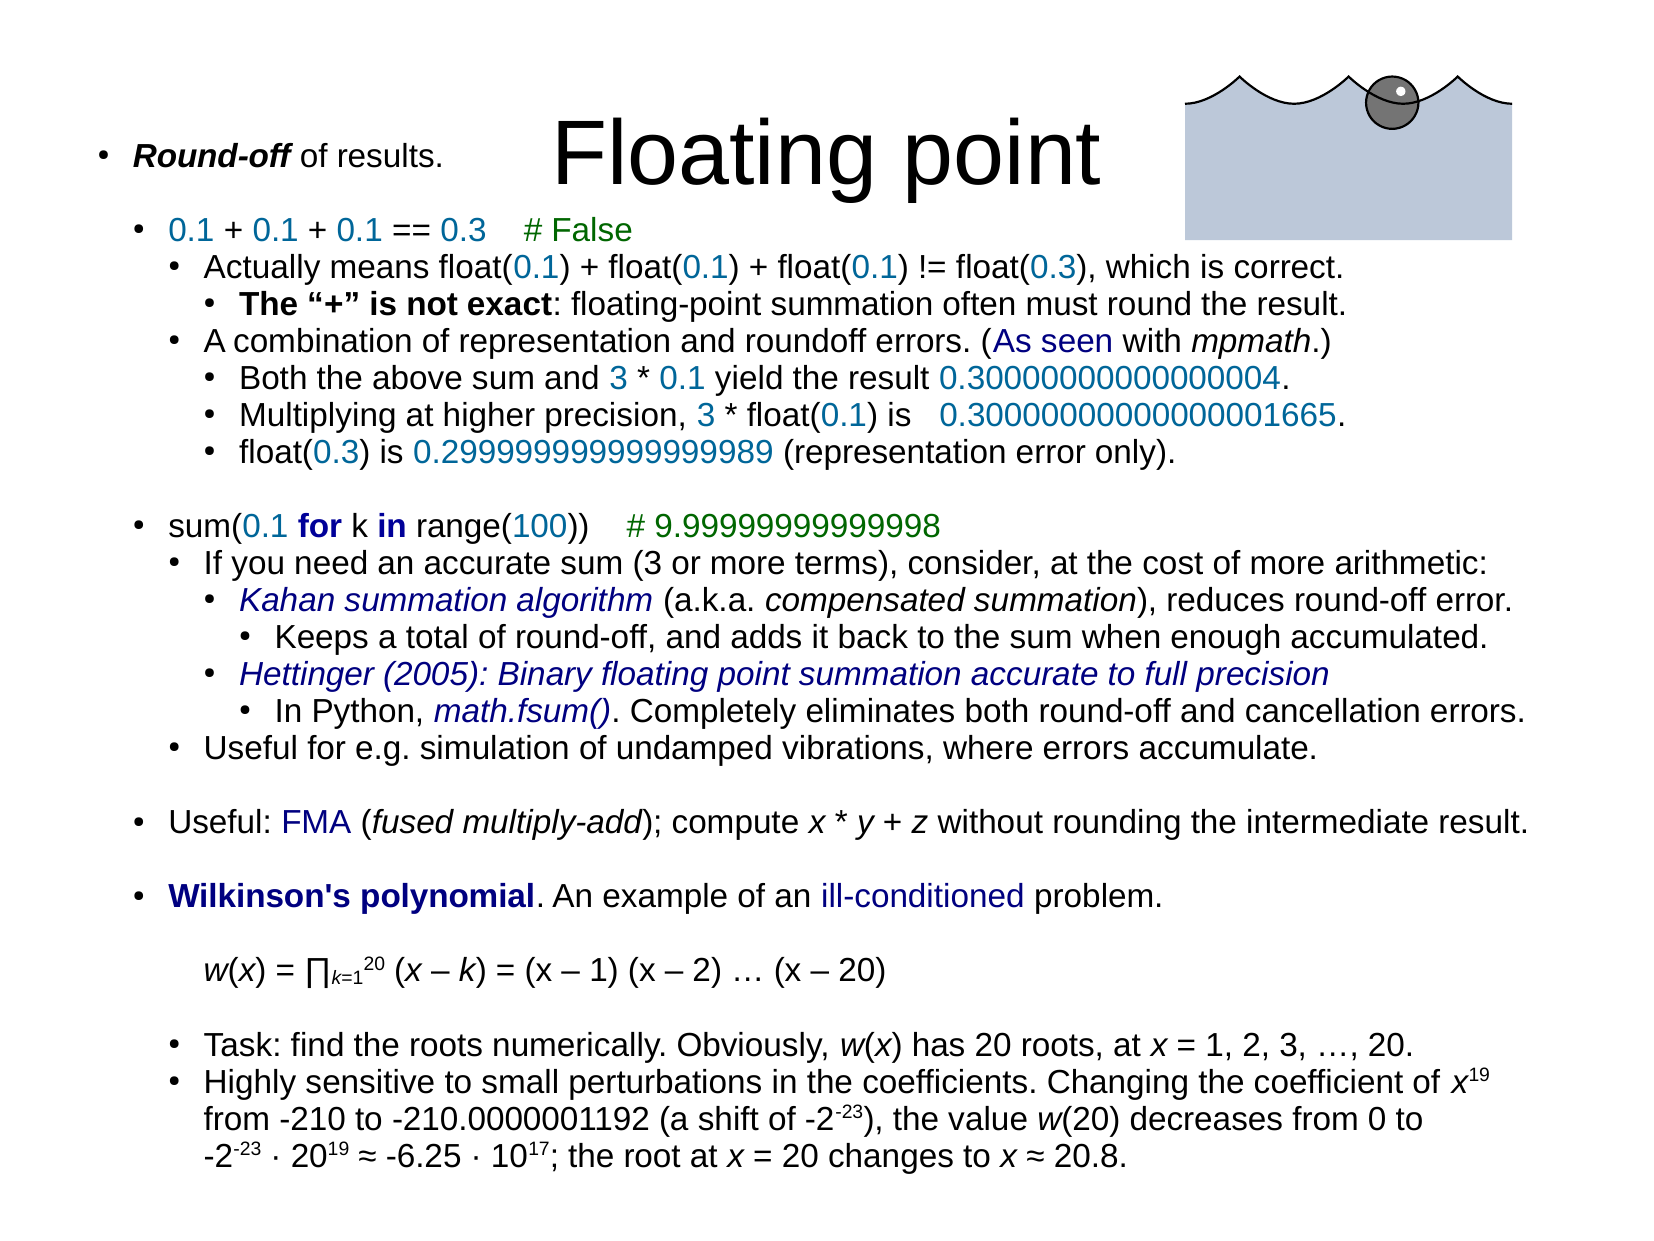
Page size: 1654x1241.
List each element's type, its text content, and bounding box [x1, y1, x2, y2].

title Floating point [82, 49, 1571, 257]
text_box Round-off of results. 0.1 + 0.1 + 0.1 == 0.3 # False Actually means float(0.1) + float(0.1) + float(0.1) != float(0.3), which is correct. The “+” is not exact: floating-point summation often must round the result. A combination of representation and roundoff errors. (As seen with mpmath.) Both the above sum and 3 * 0.1 yield the result 0.30000000000000004. Multiplying at higher precision, 3 * float(0.1) is 0.30000000000000001665. float(0.3) is 0.299999999999999989 (representation error only). sum(0.1 for k in range(100)) # 9.99999999999998 If you need an accurate sum (3 or more terms), consider, at the cost of more arithmetic: Kahan summation algorithm (a.k.a. compensated summation), reduces round-off error. Keeps a total of round-off, and adds it back to the sum when enough accumulated. Hettinger (2005): Binary floating point summation accurate to full precision In Python, math.fsum(). Completely eliminates both round-off and cancellation errors. Useful for e.g. simulation of undamped vibrations, where errors accumulate. Useful: FMA (fused multiply-add); compute x * y + z without rounding the intermediate result. Wilkinson's polynomial. An example of an ill-conditioned problem. w(x) = ∏k=120 (x – k) = (x – 1) (x – 2) … (x – 20) Task: find the roots numerically. Obviously, w(x) has 20 roots, at x = 1, 2, 3, …, 20. Highly sensitive to small perturbations in the coefficients. Changing the coefficient of x19 from -210 to -210.0000001192 (a shift of -2-23), the value w(20) decreases from 0 to -2-23 · 2019 ≈ -6.25 · 1017; the root at x = 20 changes to x ≈ 20.8. [82, 92, 1561, 1211]
picture [1185, 75, 1513, 241]
